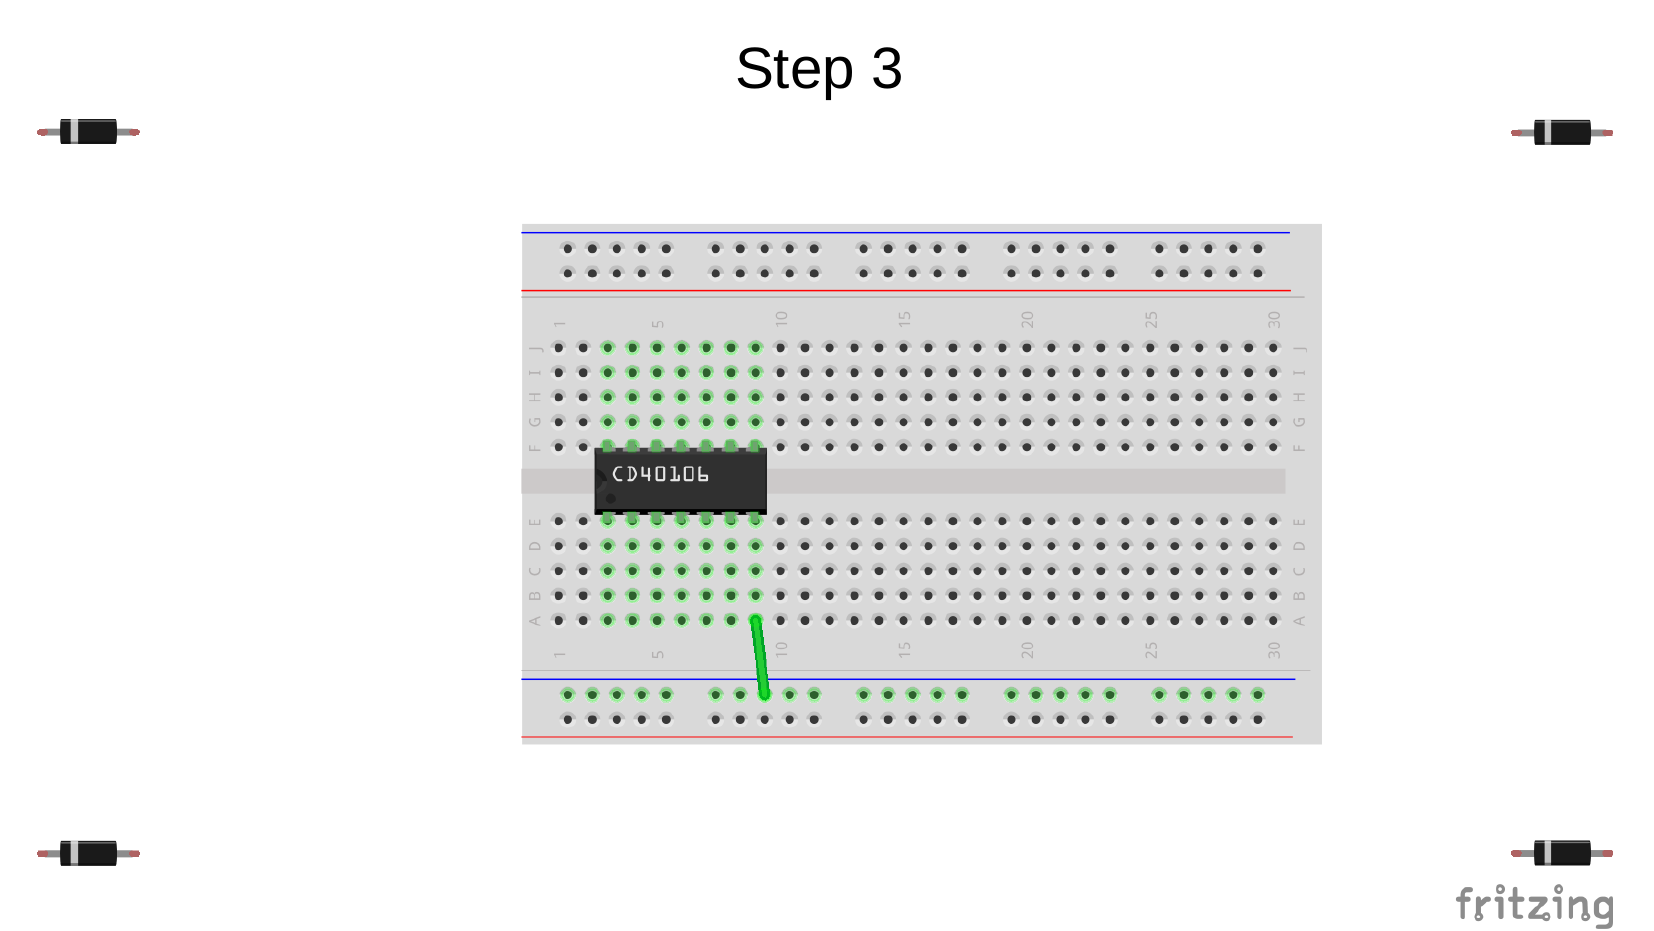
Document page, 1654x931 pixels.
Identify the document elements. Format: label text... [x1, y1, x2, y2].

picture [37, 119, 1613, 929]
title Step 3 [79, 31, 1561, 104]
